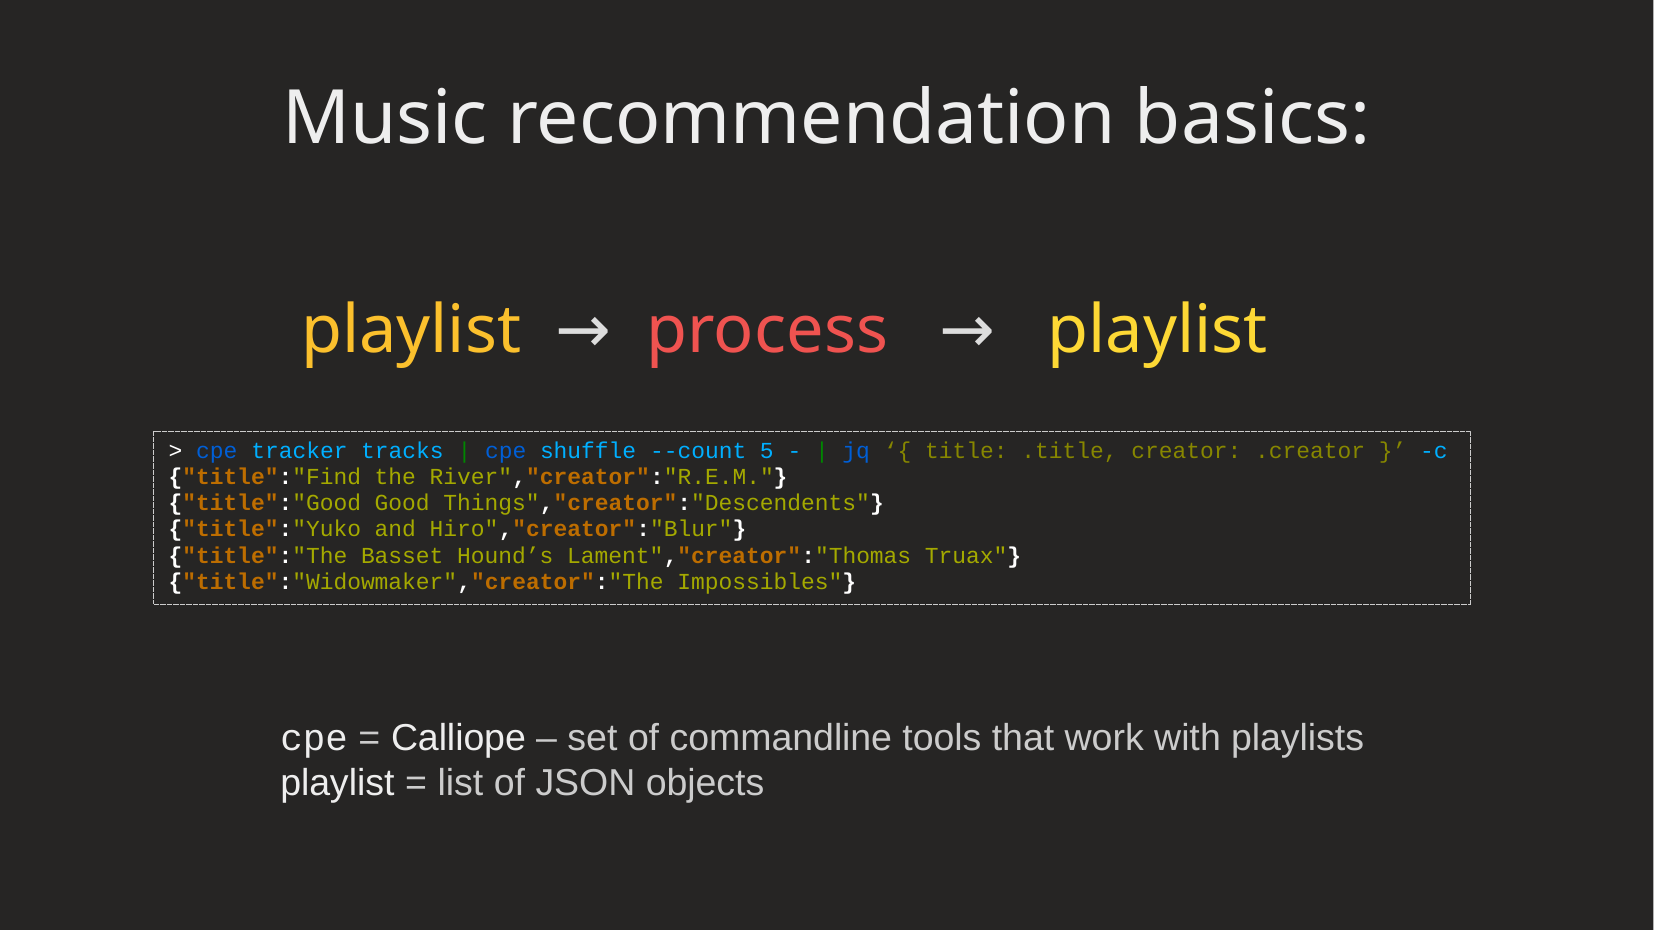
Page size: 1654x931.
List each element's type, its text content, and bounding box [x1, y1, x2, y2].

title Music recommendation basics: [82, 37, 1571, 193]
text_box > cpe tracker tracks | cpe shuffle --count 5 - | jq ‘{ title: .title, creator: .creator }’ -c {"title":"Find the River","creator":"R.E.M."} {"title":"Good Good Things","creator":"Descendents"} {"title":"Yuko and Hiro","creator":"Blur"} {"title":"The Basset Hound’s Lament","creator":"Thomas Truax"} {"title":"Widowmaker","creator":"The Impossibles"} [153, 431, 1471, 605]
list playlist → [230, 40, 762, 431]
text_box cpe = Calliope – set of commandline tools that work with playlists playlist = list of JSON objects [265, 708, 1418, 853]
list process → playlist [762, 40, 1542, 580]
